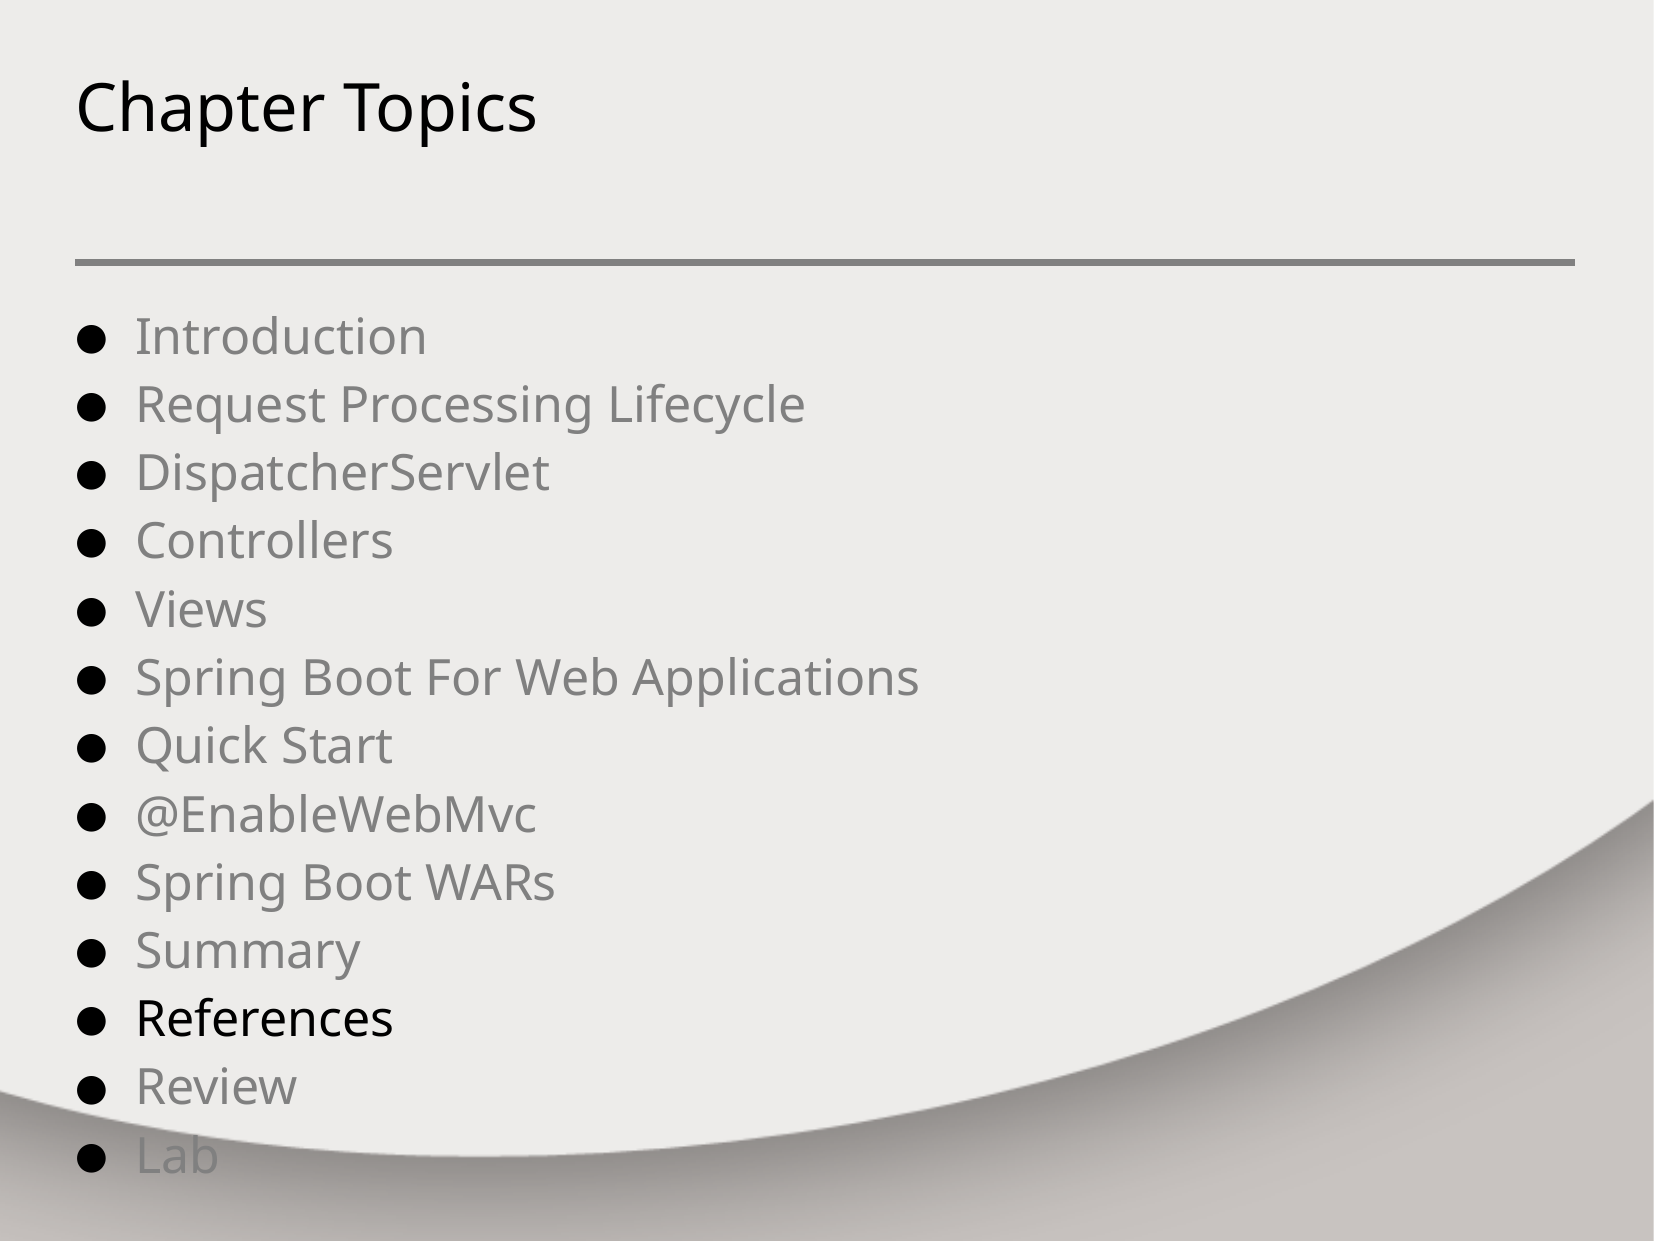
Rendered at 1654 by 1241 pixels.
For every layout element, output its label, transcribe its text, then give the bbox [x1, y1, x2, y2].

title Chapter Topics [75, 75, 1576, 226]
list Introduction Request Processing Lifecycle DispatcherServlet Controllers Views Spring Boot For Web Applications Quick Start @EnableWebMvc Spring Boot WARs Summary References Review Lab [75, 300, 1576, 1164]
picture [0, 0, 1654, 1241]
